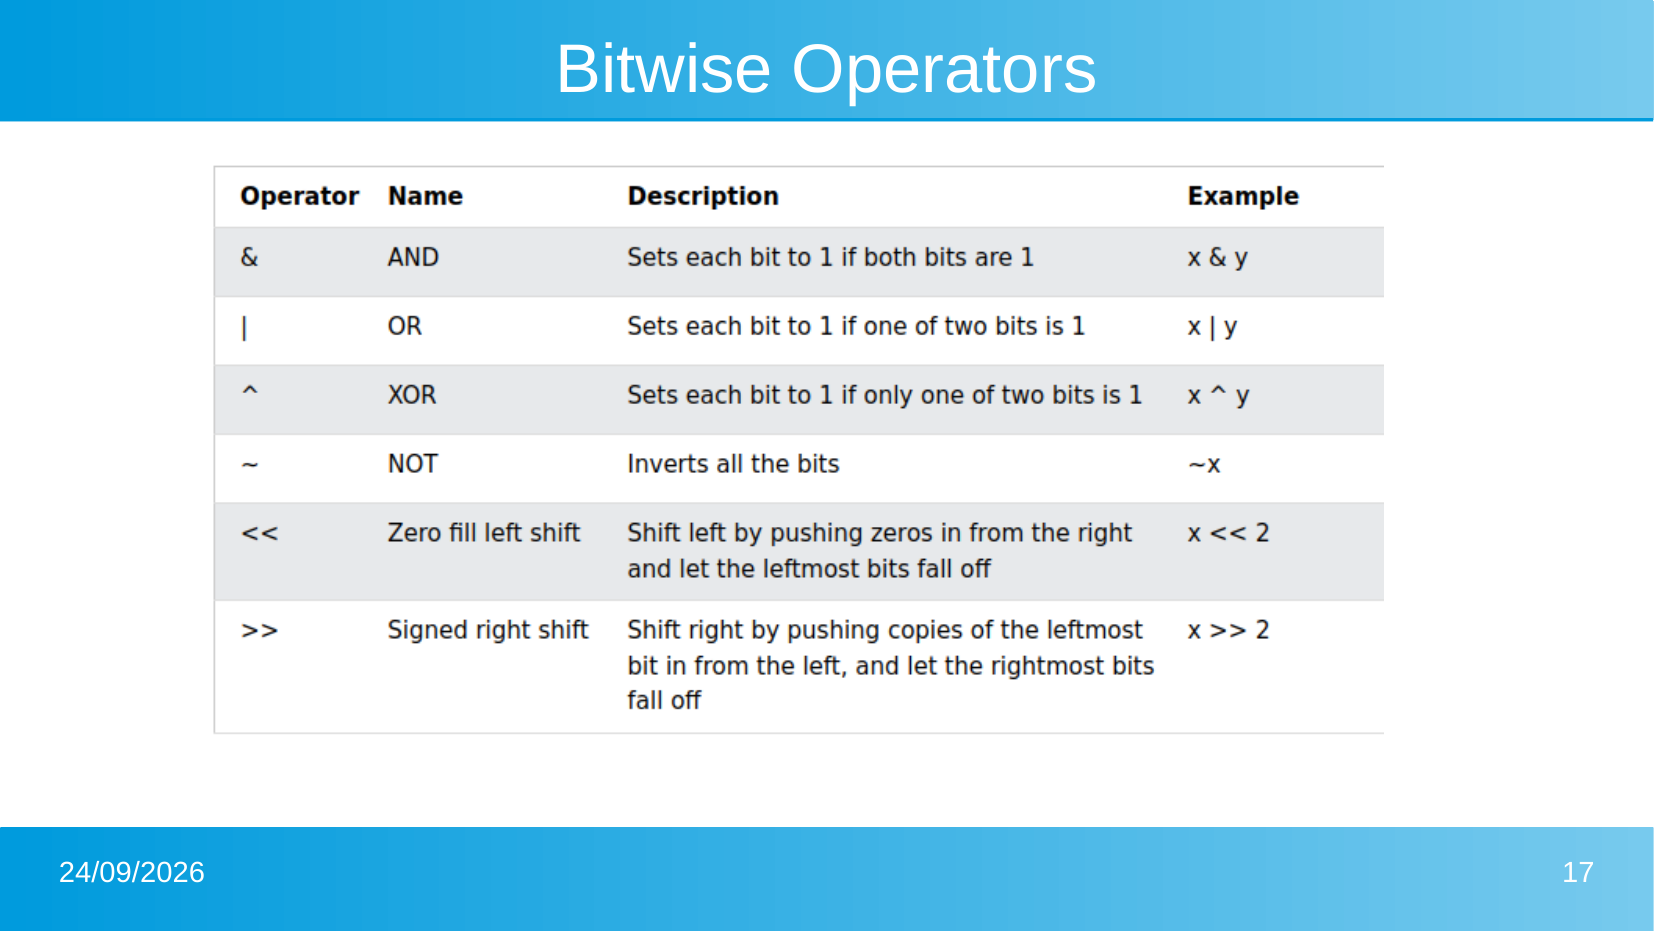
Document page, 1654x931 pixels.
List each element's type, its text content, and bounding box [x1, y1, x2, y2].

title Bitwise Operators [59, 29, 1595, 108]
picture [206, 155, 1384, 739]
